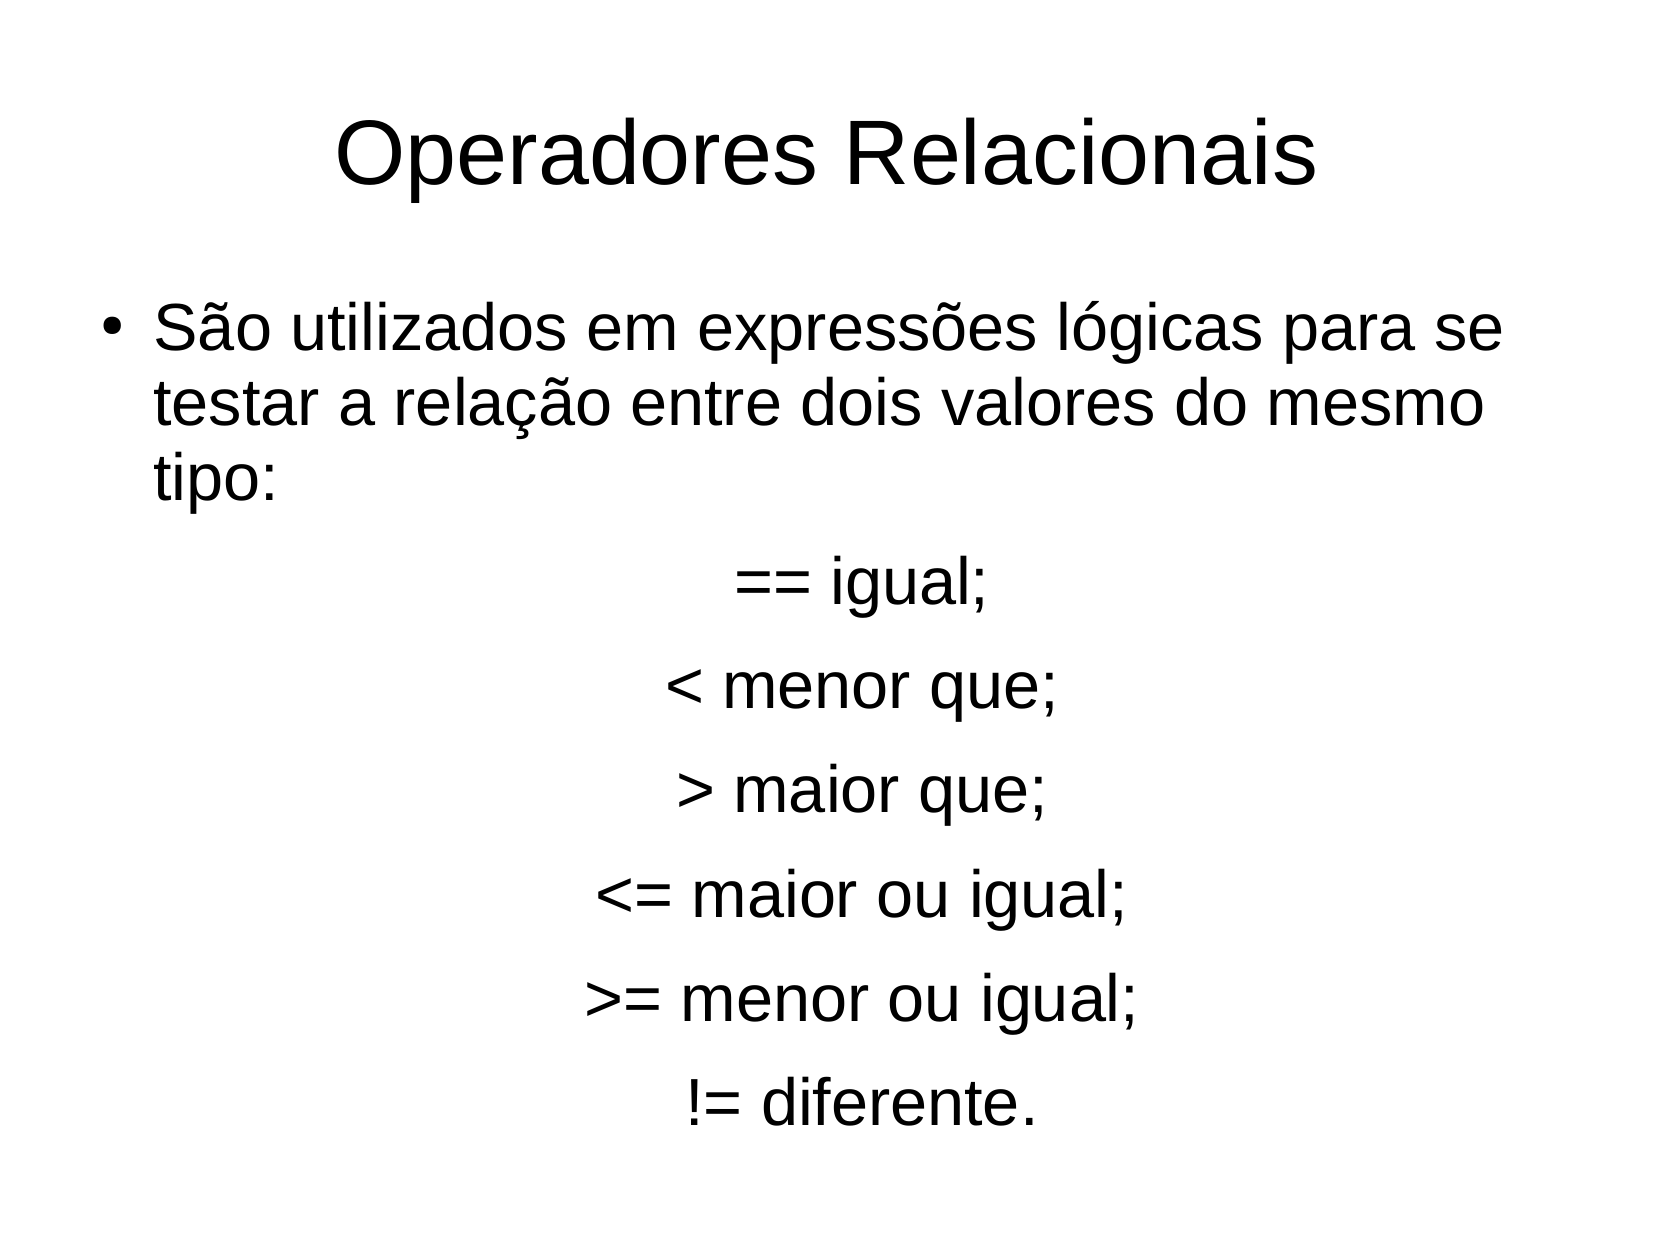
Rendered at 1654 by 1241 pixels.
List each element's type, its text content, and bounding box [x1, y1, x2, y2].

list São utilizados em expressões lógicas para se testar a relação entre dois valores do mesmo tipo: == igual; < menor que; > maior que; <= maior ou igual; >= menor ou igual; != diferente. [82, 290, 1571, 1140]
title Operadores Relacionais [82, 49, 1571, 257]
